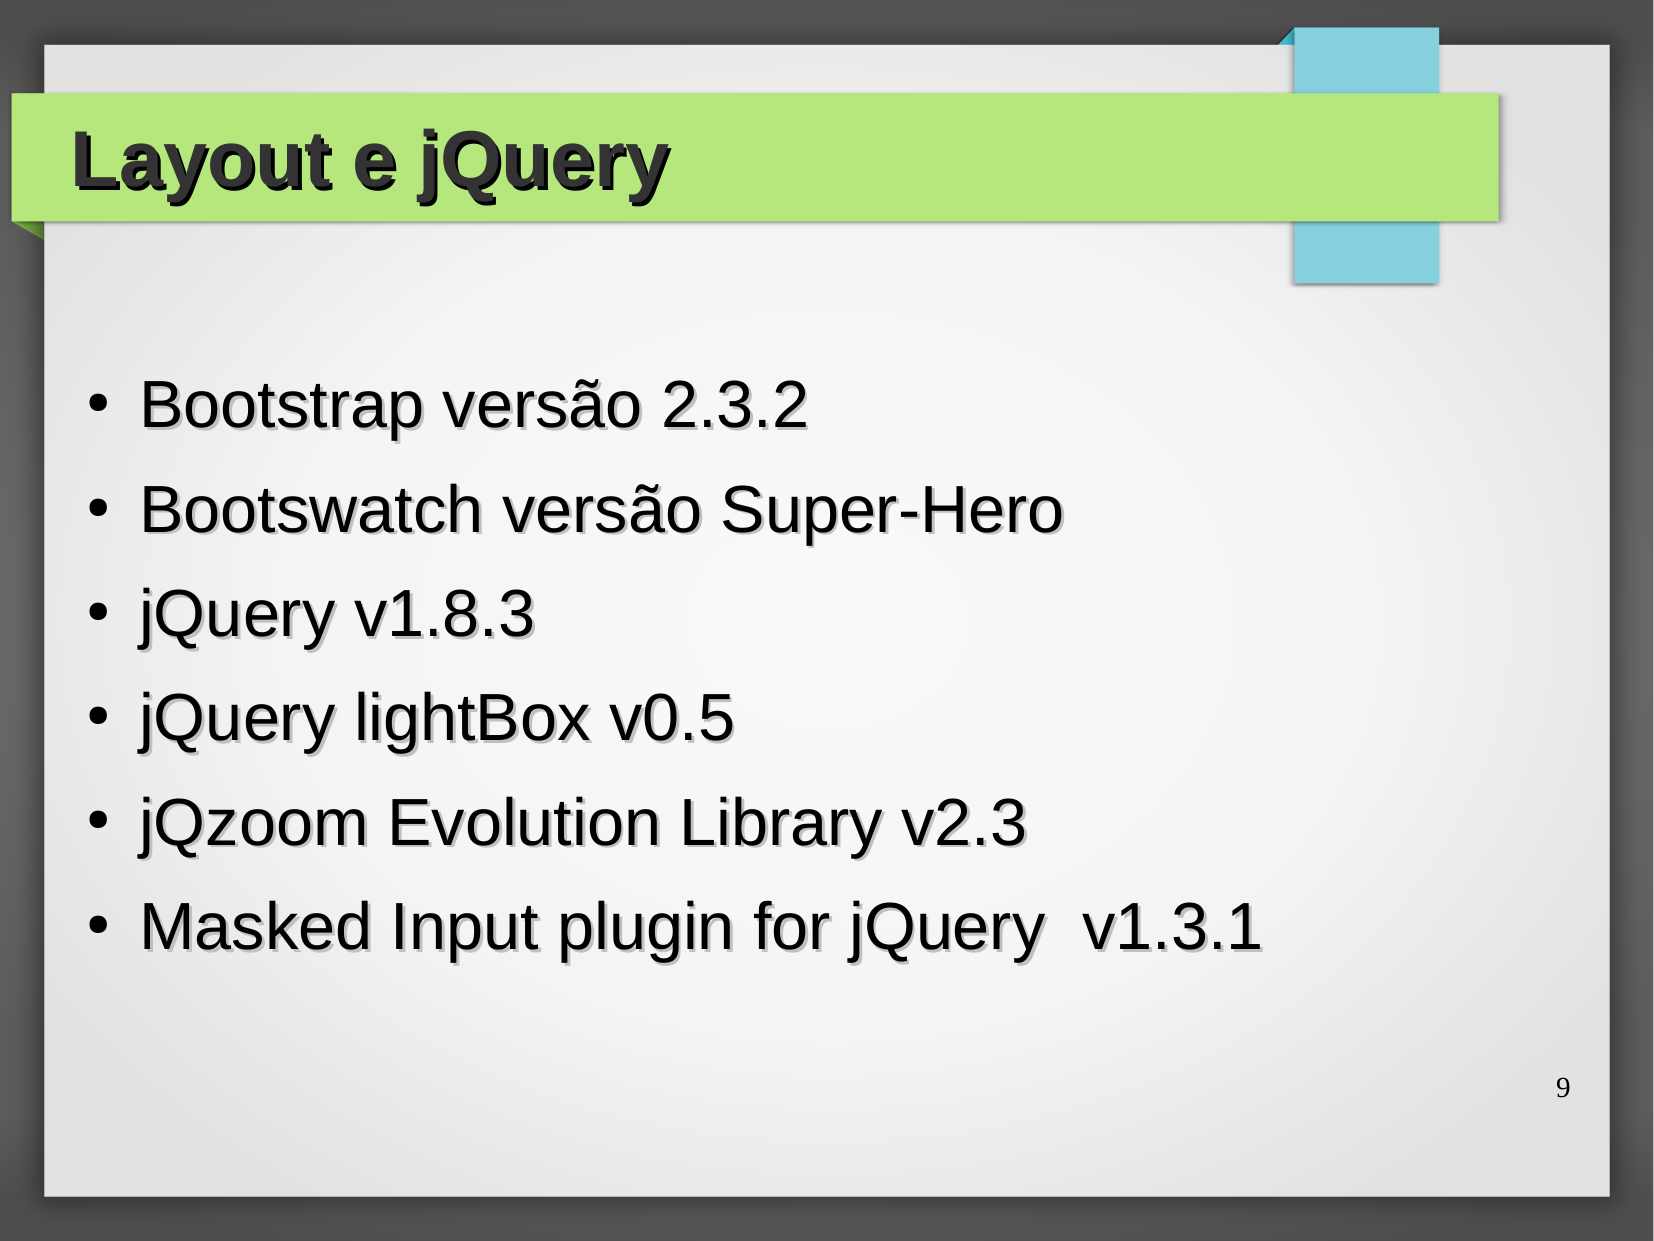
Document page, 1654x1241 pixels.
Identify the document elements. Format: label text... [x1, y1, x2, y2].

picture [0, 0, 1654, 1241]
list Bootstrap versão 2.3.2 Bootswatch versão Super-Hero jQuery v1.8.3 jQuery lightBox v0.5 jQzoom Evolution Library v2.3 Masked Input plugin for jQuery v1.3.1 [68, 367, 1524, 1087]
title Layout e jQuery [70, 106, 1229, 213]
